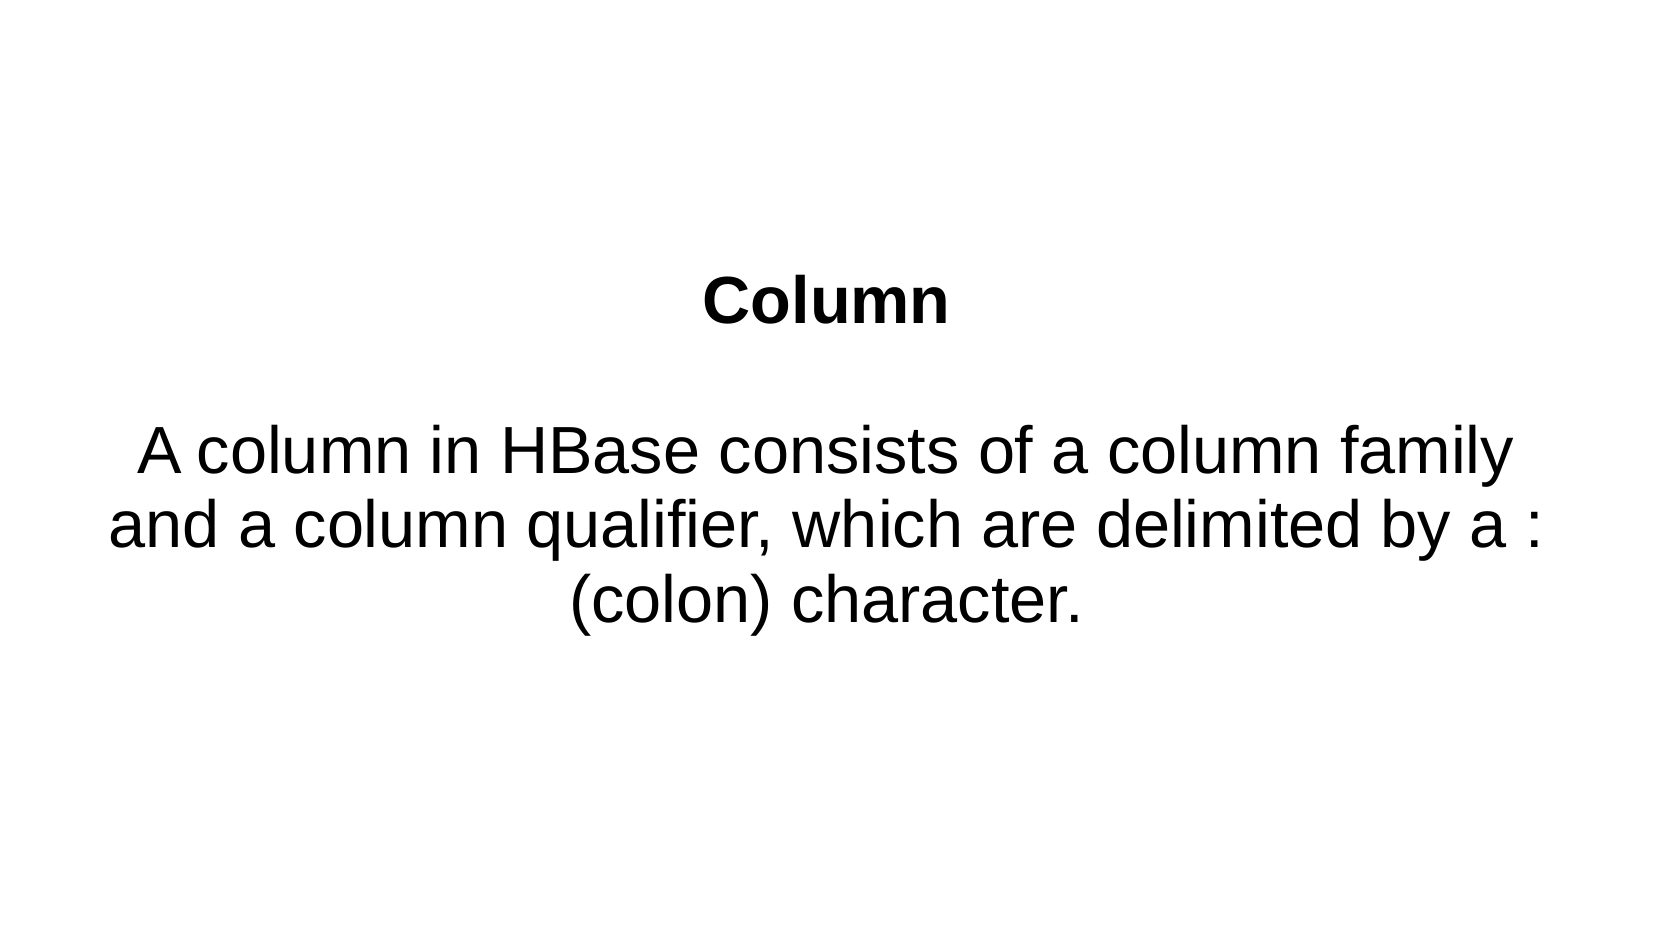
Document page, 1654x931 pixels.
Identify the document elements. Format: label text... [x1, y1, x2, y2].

subtitle Column A column in HBase consists of a column family and a column qualifier, which are delimited by a : (colon) character. [82, 75, 1571, 826]
